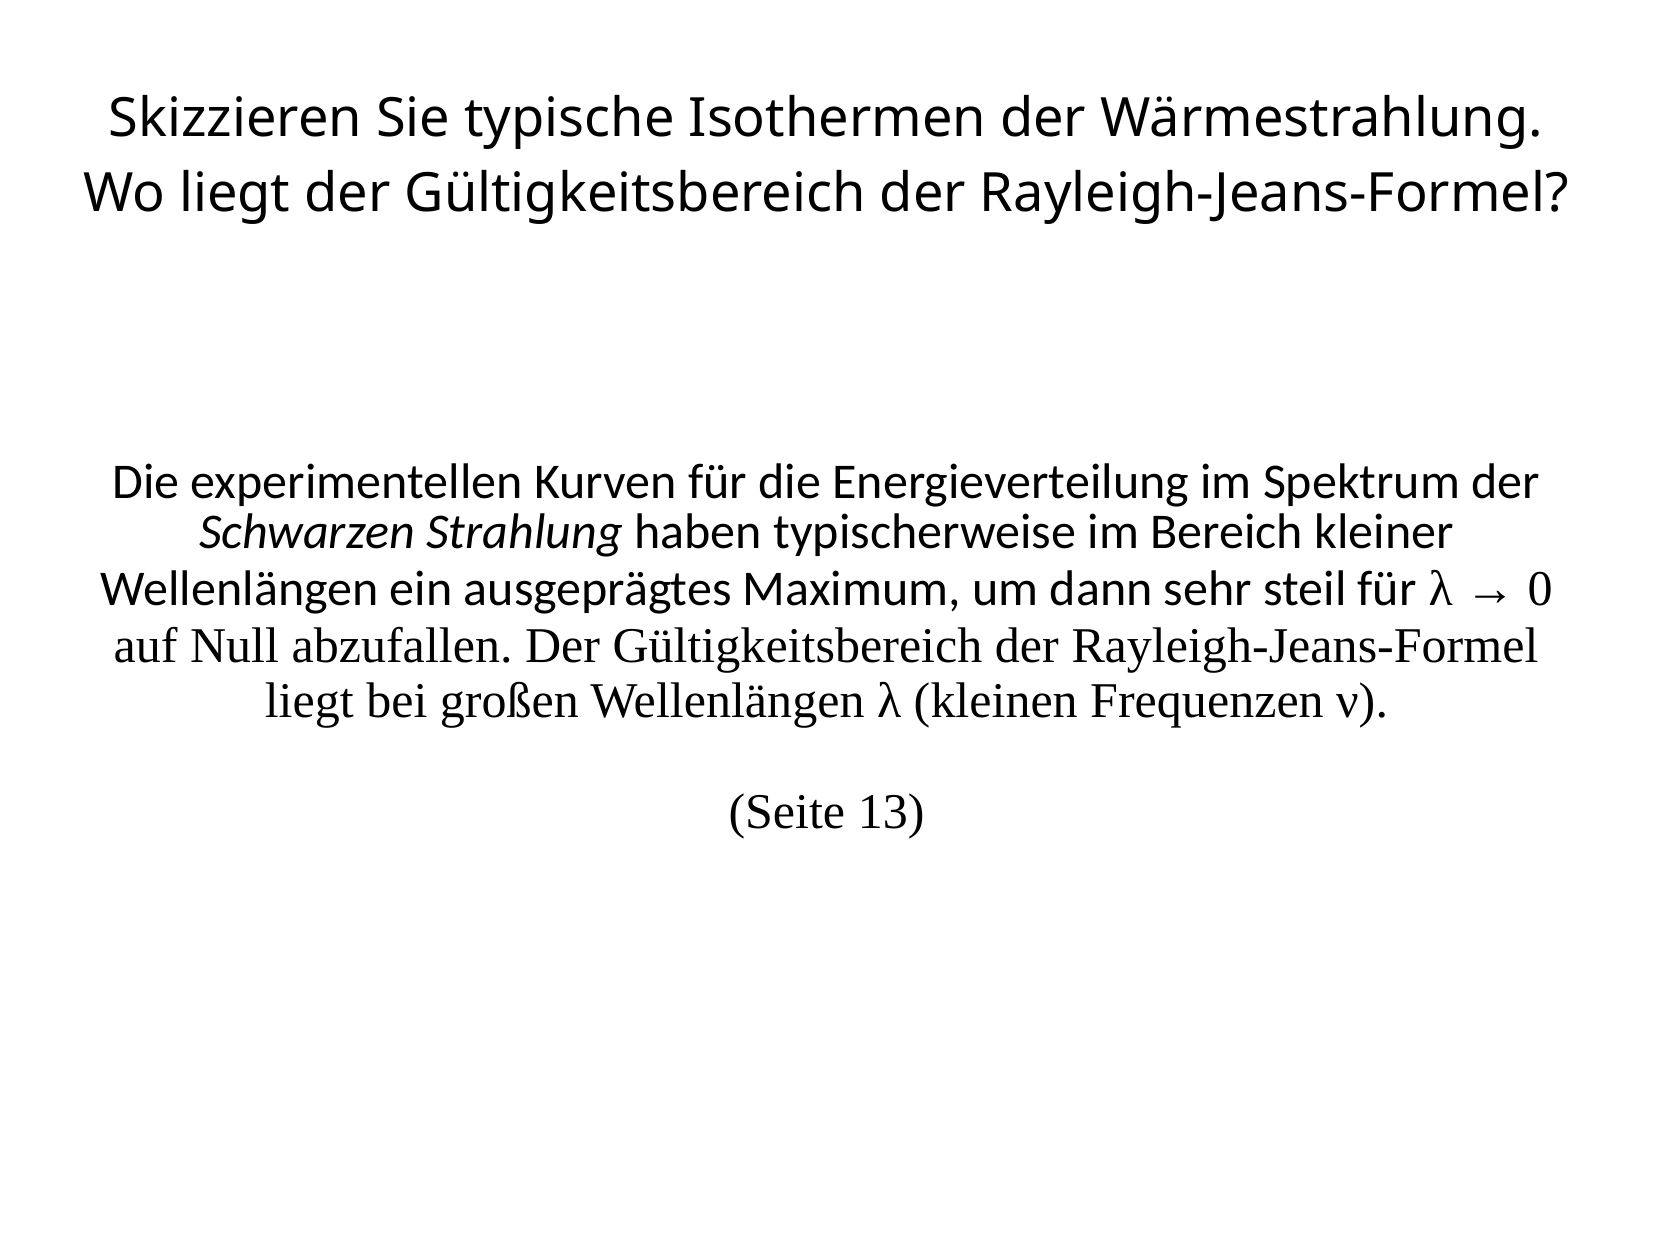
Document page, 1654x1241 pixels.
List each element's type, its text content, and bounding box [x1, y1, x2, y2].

subtitle Die experimentellen Kurven für die Energieverteilung im Spektrum der Schwarzen Strahlung haben typischerweise im Bereich kleiner Wellenlängen ein ausgeprägtes Maximum, um dann sehr steil für λ → 0 auf Null abzufallen. Der Gültigkeitsbereich der Rayleigh-Jeans-Formel liegt bei großen Wellenlängen λ (kleinen Frequenzen ν). (Seite 13) [82, 290, 1571, 1010]
title Skizzieren Sie typische Isothermen der Wärmestrahlung. Wo liegt der Gültigkeitsbereich der Rayleigh-Jeans-Formel? [82, 49, 1571, 257]
